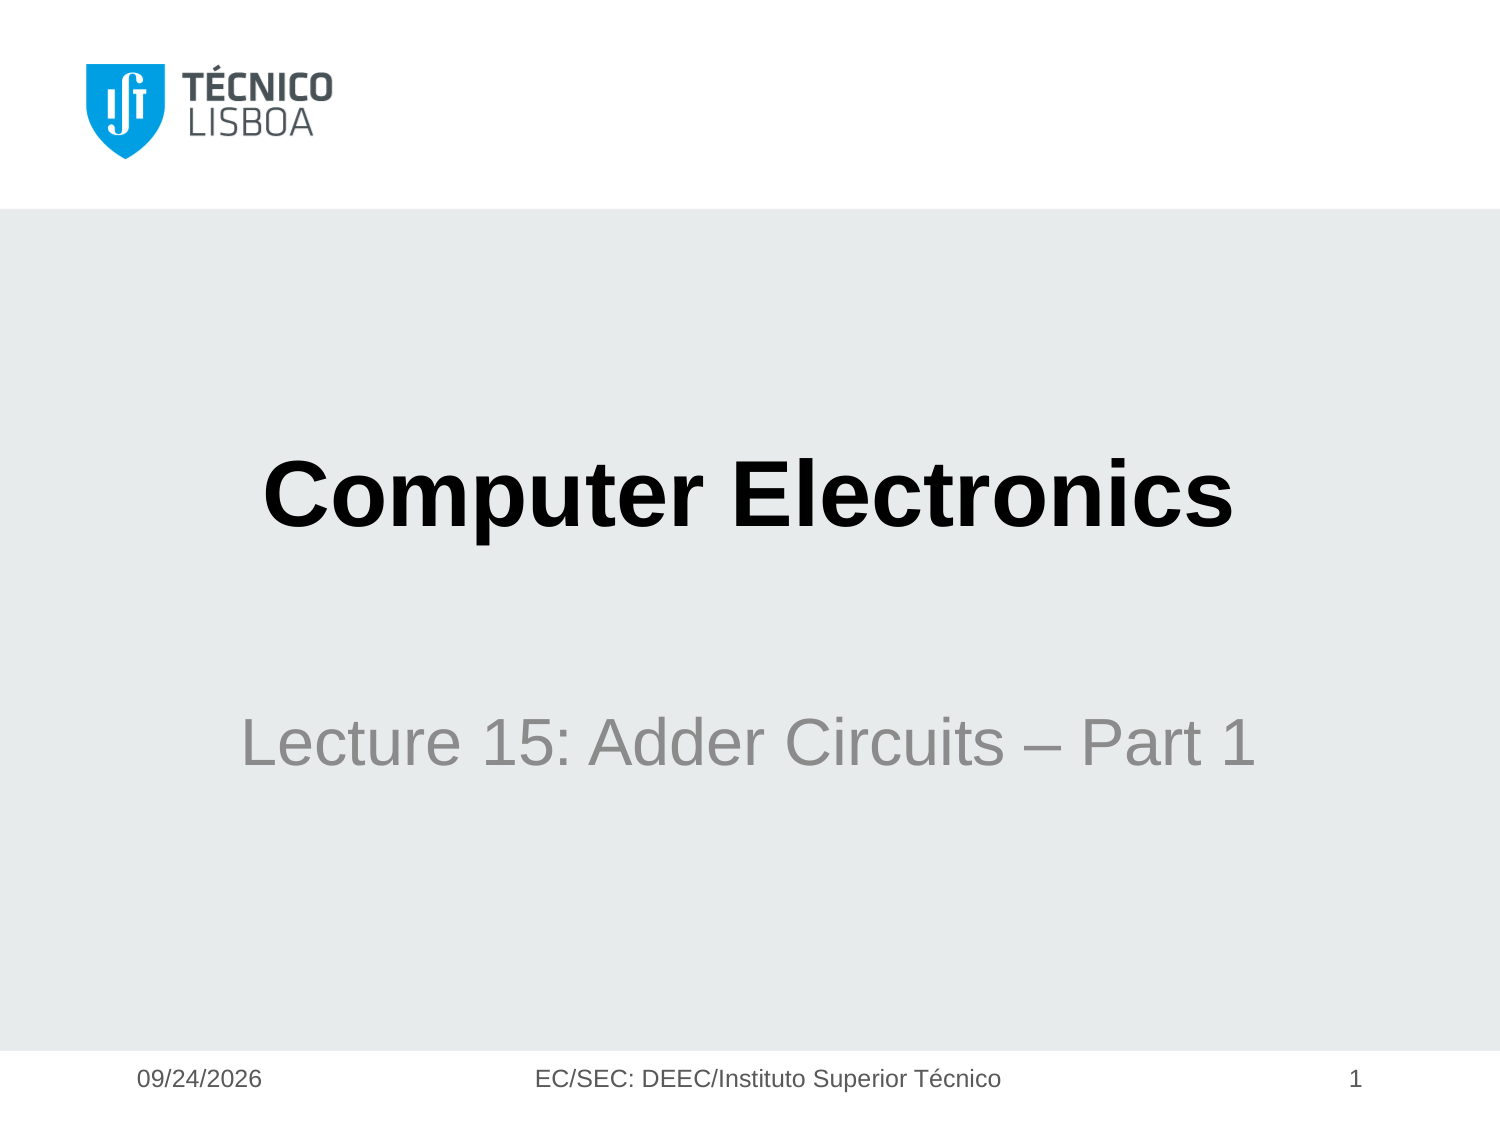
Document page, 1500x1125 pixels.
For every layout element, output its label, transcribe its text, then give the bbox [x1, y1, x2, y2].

footer EC/SEC: DEEC/Instituto Superior Técnico [512, 1052, 1032, 1103]
slide_number 11/10/2020 [121, 1052, 425, 1103]
subtitle Lecture 15: Adder Circuits – Part 1 [121, 691, 1378, 894]
slide_number <number> [1077, 1052, 1378, 1103]
picture [0, 0, 1500, 1125]
title Computer Electronics [121, 322, 1378, 655]
